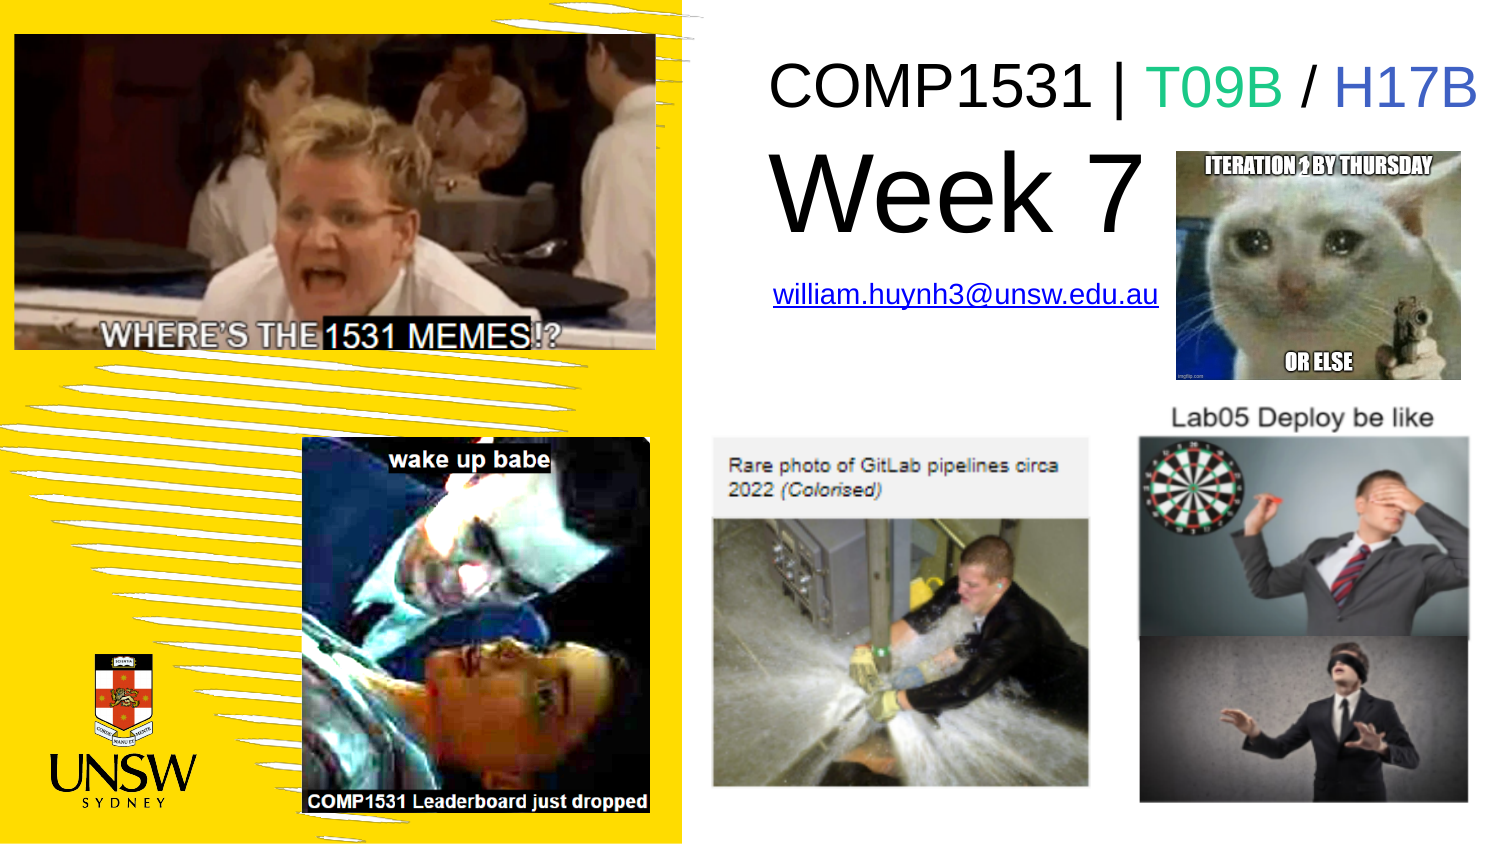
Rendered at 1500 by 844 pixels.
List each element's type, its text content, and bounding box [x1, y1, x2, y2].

picture [1176, 151, 1461, 380]
picture [0, 0, 1099, 844]
title COMP1531 | T09B / H17B Week 7 [682, 0, 1500, 261]
text_box 2 [1282, 137, 1322, 198]
text_box william.huynh3@unsw.edu.au [758, 260, 1176, 361]
picture [1131, 398, 1473, 803]
